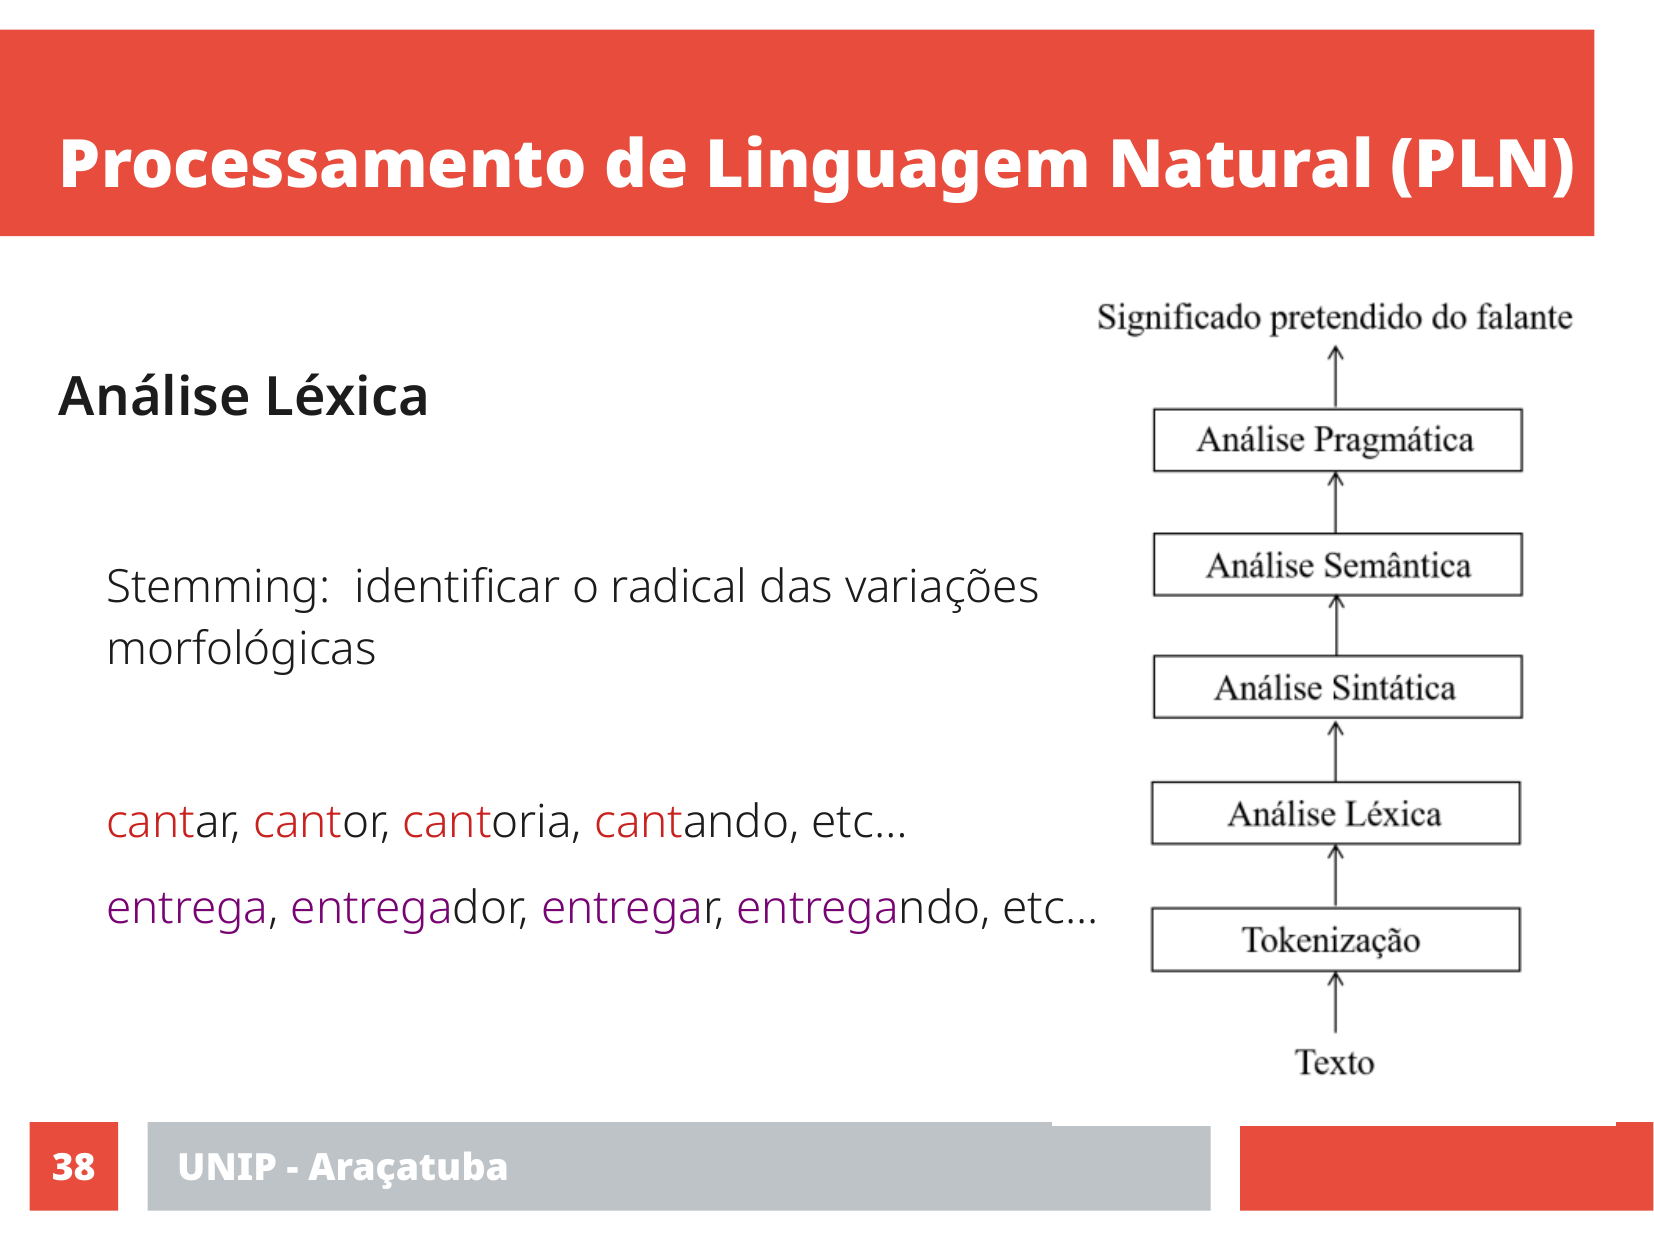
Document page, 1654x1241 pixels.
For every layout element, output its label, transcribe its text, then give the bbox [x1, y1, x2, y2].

list Análise Léxica Stemming: identificar o radical das variações morfológicas cantar, cantor, cantoria, cantando, etc… entrega, entregador, entregar, entregando, etc... [59, 259, 1110, 1028]
title Processamento de Linguagem Natural (PLN) [59, 59, 1595, 207]
picture [1052, 259, 1616, 1126]
